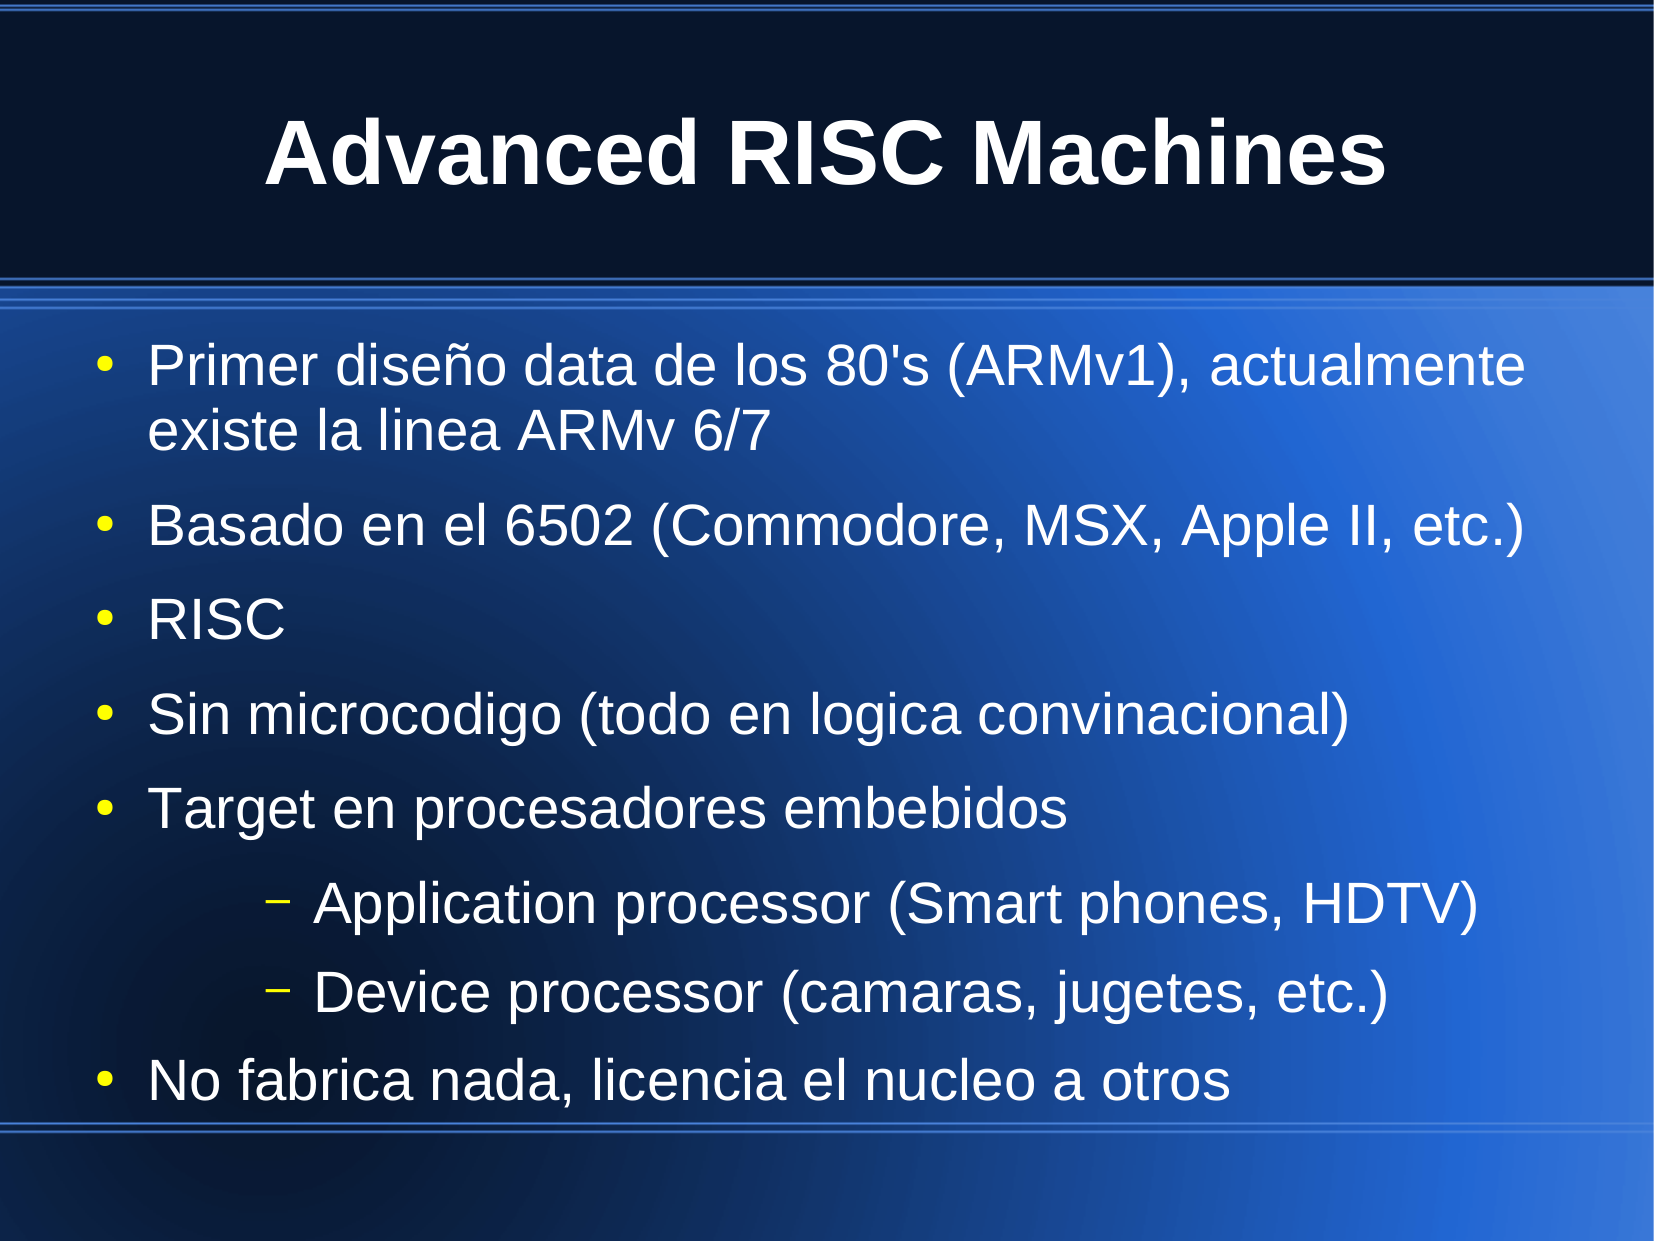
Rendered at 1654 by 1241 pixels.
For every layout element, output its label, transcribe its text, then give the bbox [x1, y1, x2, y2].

picture [0, 0, 1654, 1241]
title Advanced RISC Machines [82, 49, 1571, 257]
list Primer diseño data de los 80's (ARMv1), actualmente existe la linea ARMv 6/7 Basado en el 6502 (Commodore, MSX, Apple II, etc.) RISC Sin microcodigo (todo en logica convinacional) Target en procesadores embebidos Application processor (Smart phones, HDTV) Device processor (camaras, jugetes, etc.) No fabrica nada, licencia el nucleo a otros [76, 333, 1565, 1152]
